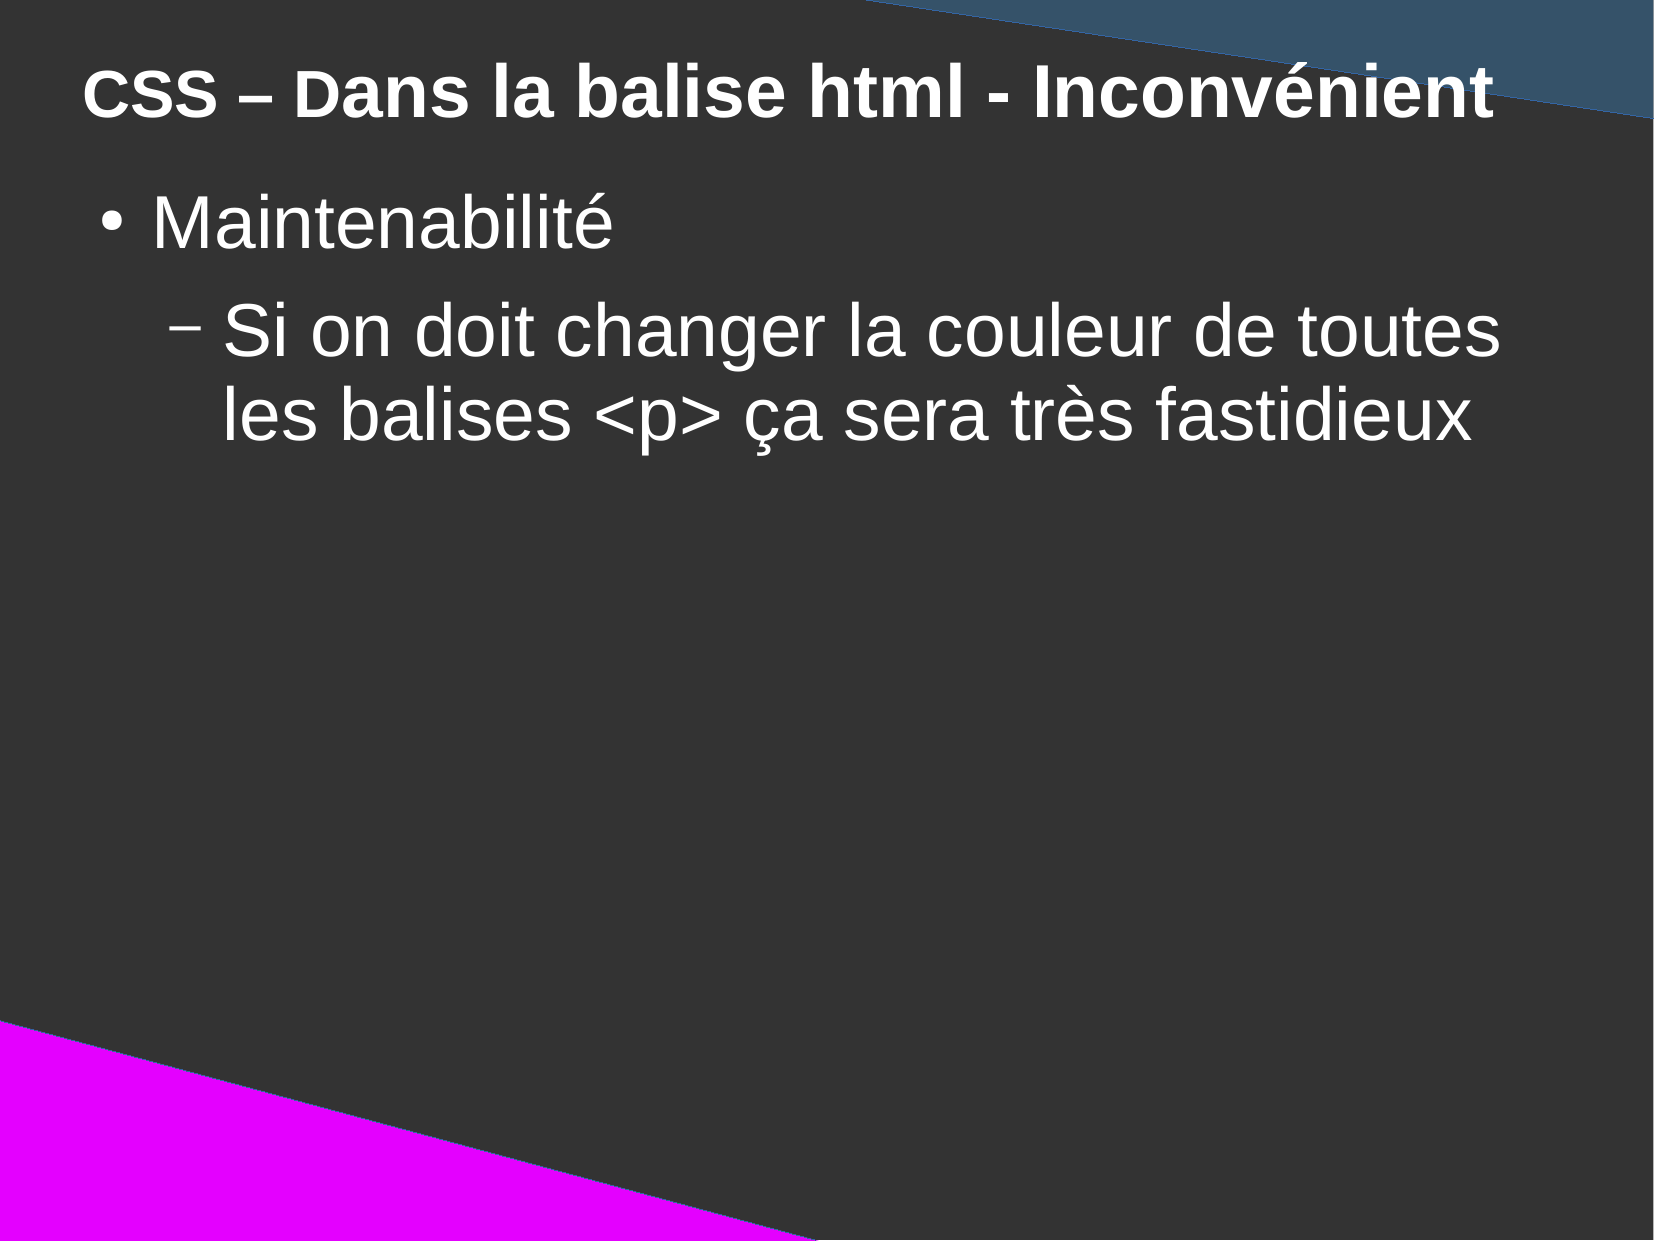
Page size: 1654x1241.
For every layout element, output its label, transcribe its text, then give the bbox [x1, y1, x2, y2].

text_box [0, 1020, 819, 1241]
title CSS – Dans la balise html - Inconvénient [82, 49, 1571, 176]
text_box [866, 0, 1654, 119]
list Maintenabilité Si on doit changer la couleur de toutes les balises <p> ça sera très fastidieux [80, 180, 1605, 945]
